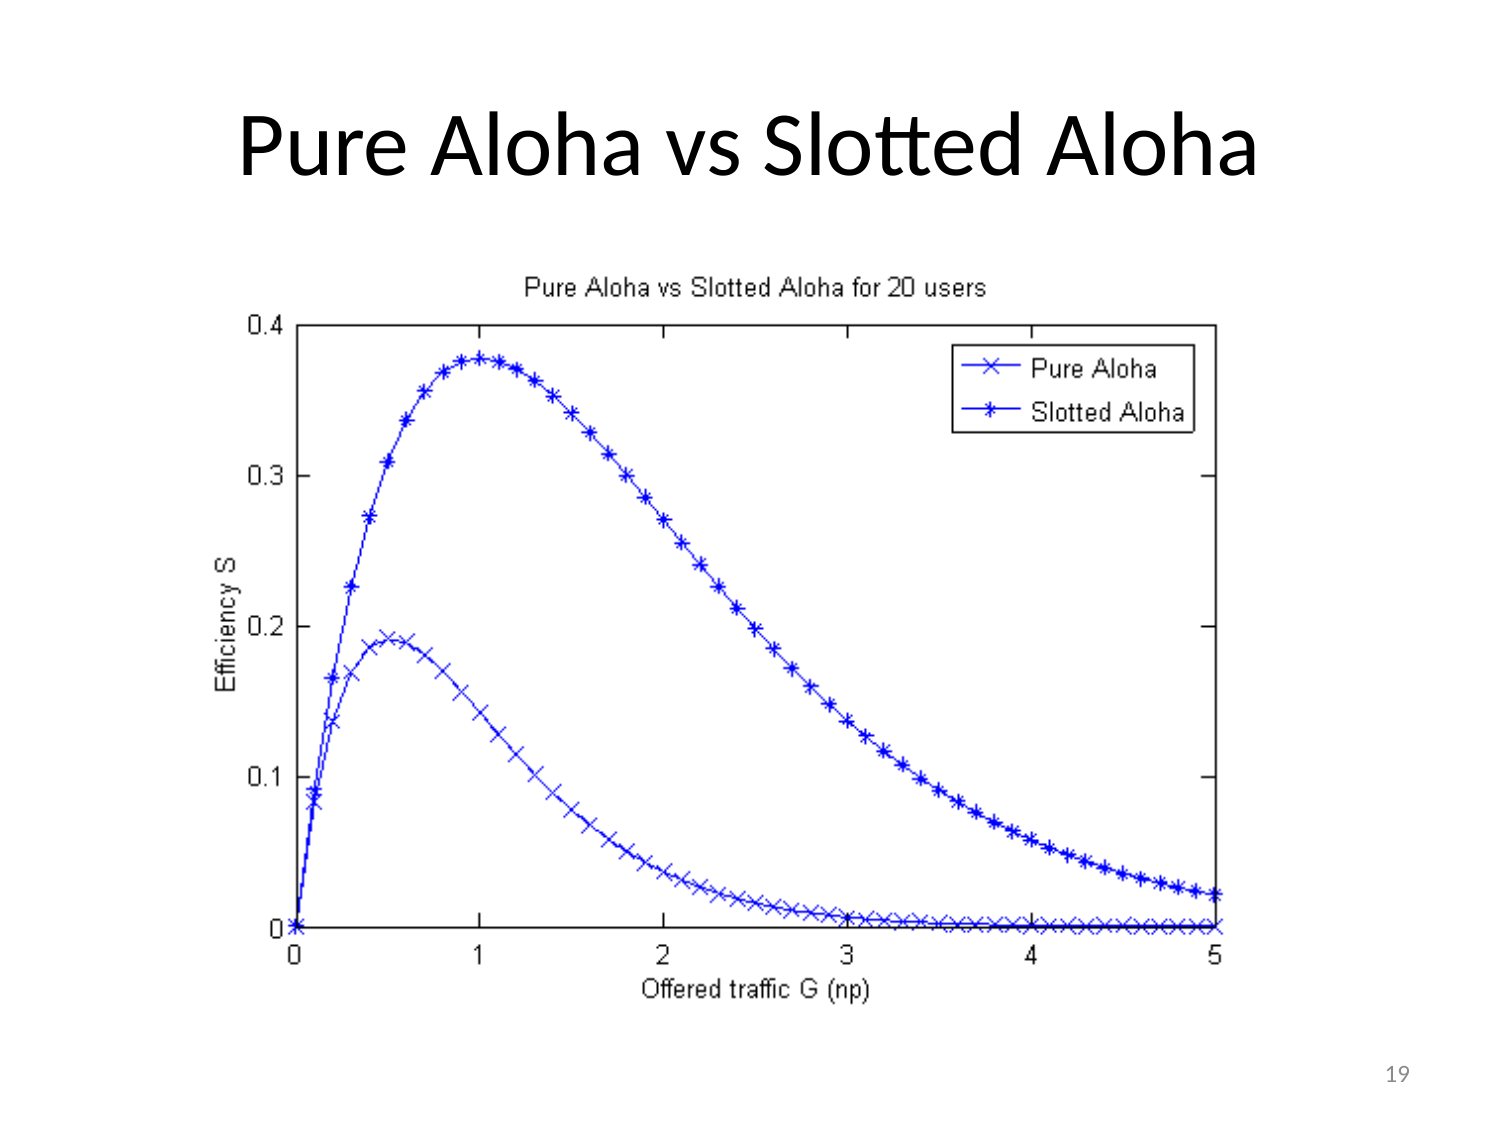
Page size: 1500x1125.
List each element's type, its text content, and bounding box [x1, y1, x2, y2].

title Pure Aloha vs Slotted Aloha [75, 45, 1425, 233]
picture [162, 198, 1350, 1050]
slide_number <number> [1074, 1042, 1425, 1103]
